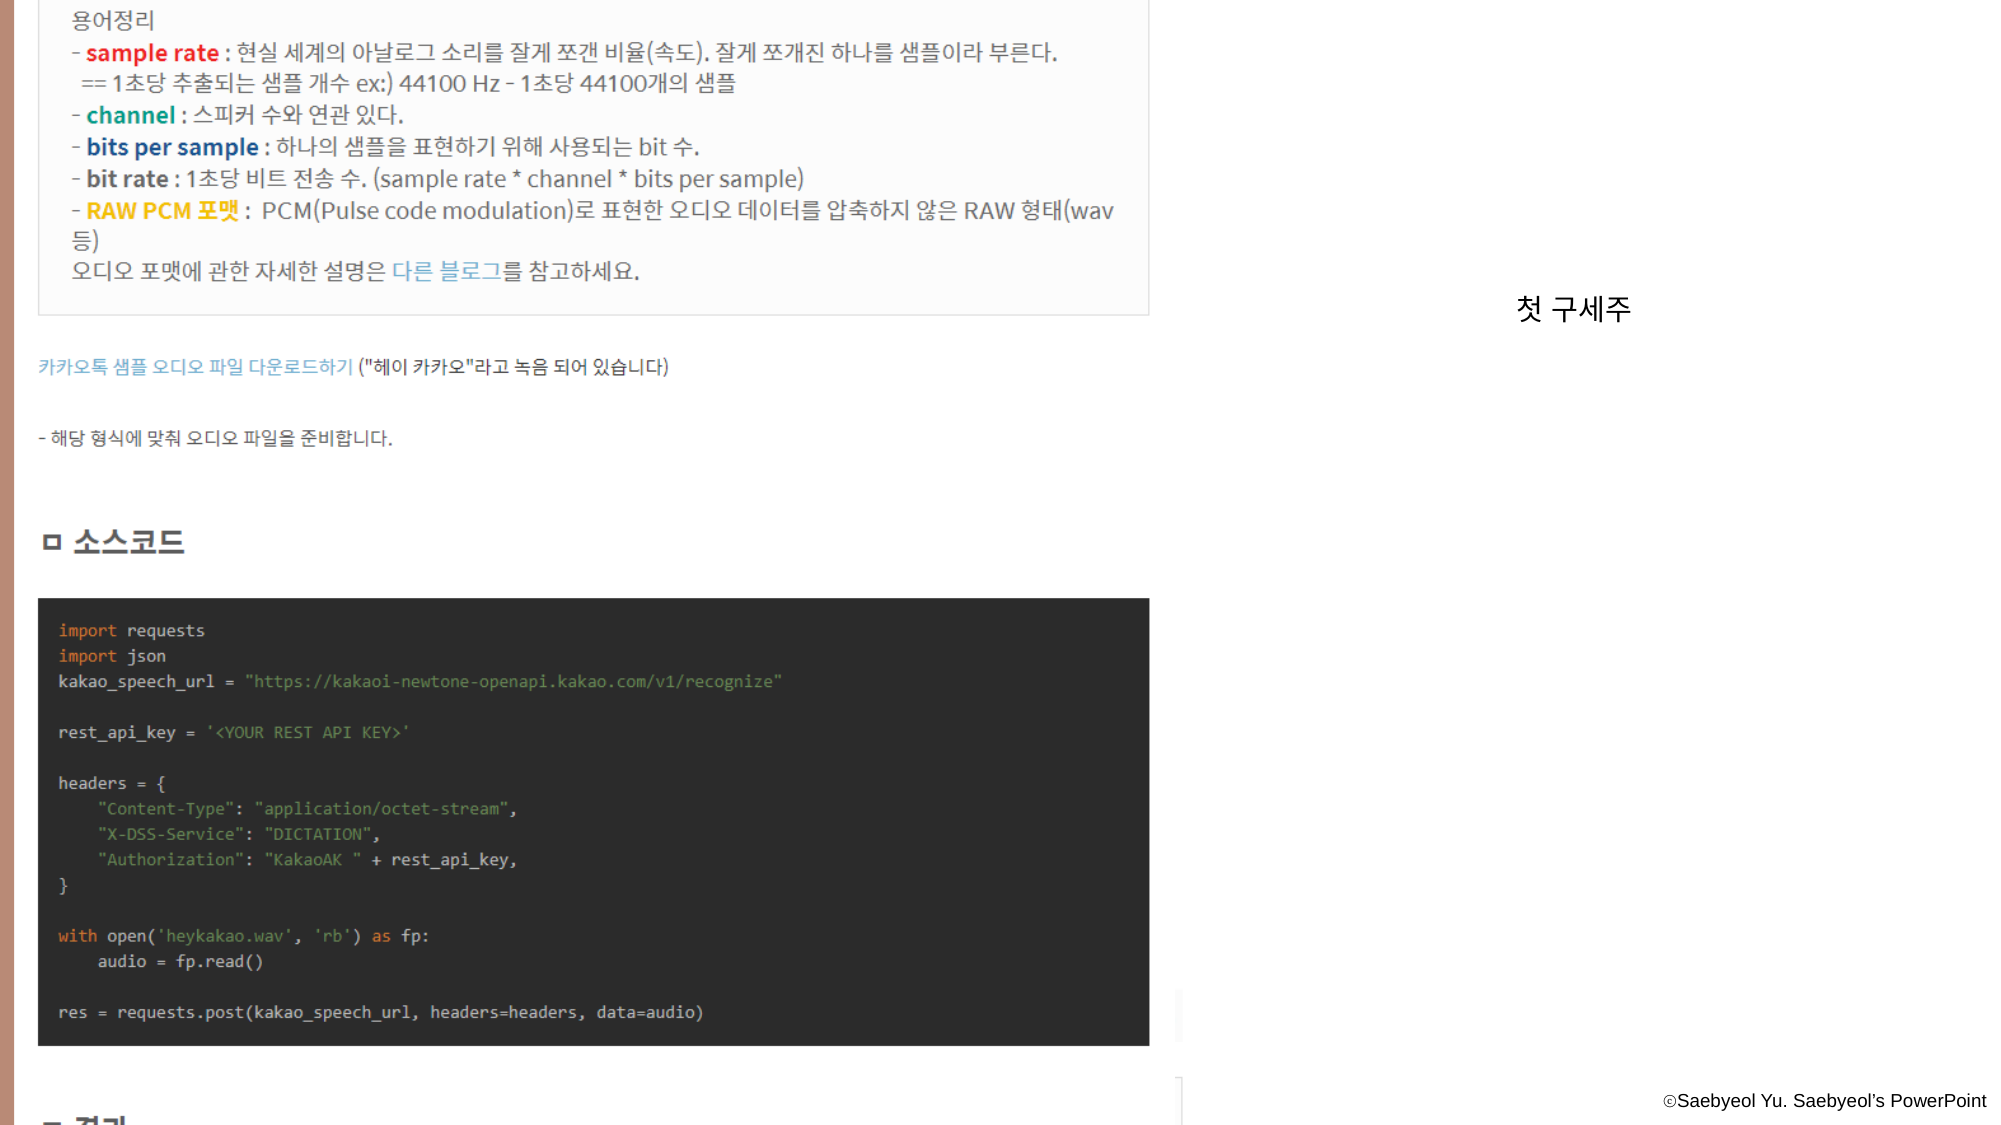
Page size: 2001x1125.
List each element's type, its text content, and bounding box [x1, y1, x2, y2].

text_box [0, 0, 15, 1125]
text_box 첫 구세주 [1501, 276, 1758, 342]
picture [15, 0, 1272, 1125]
